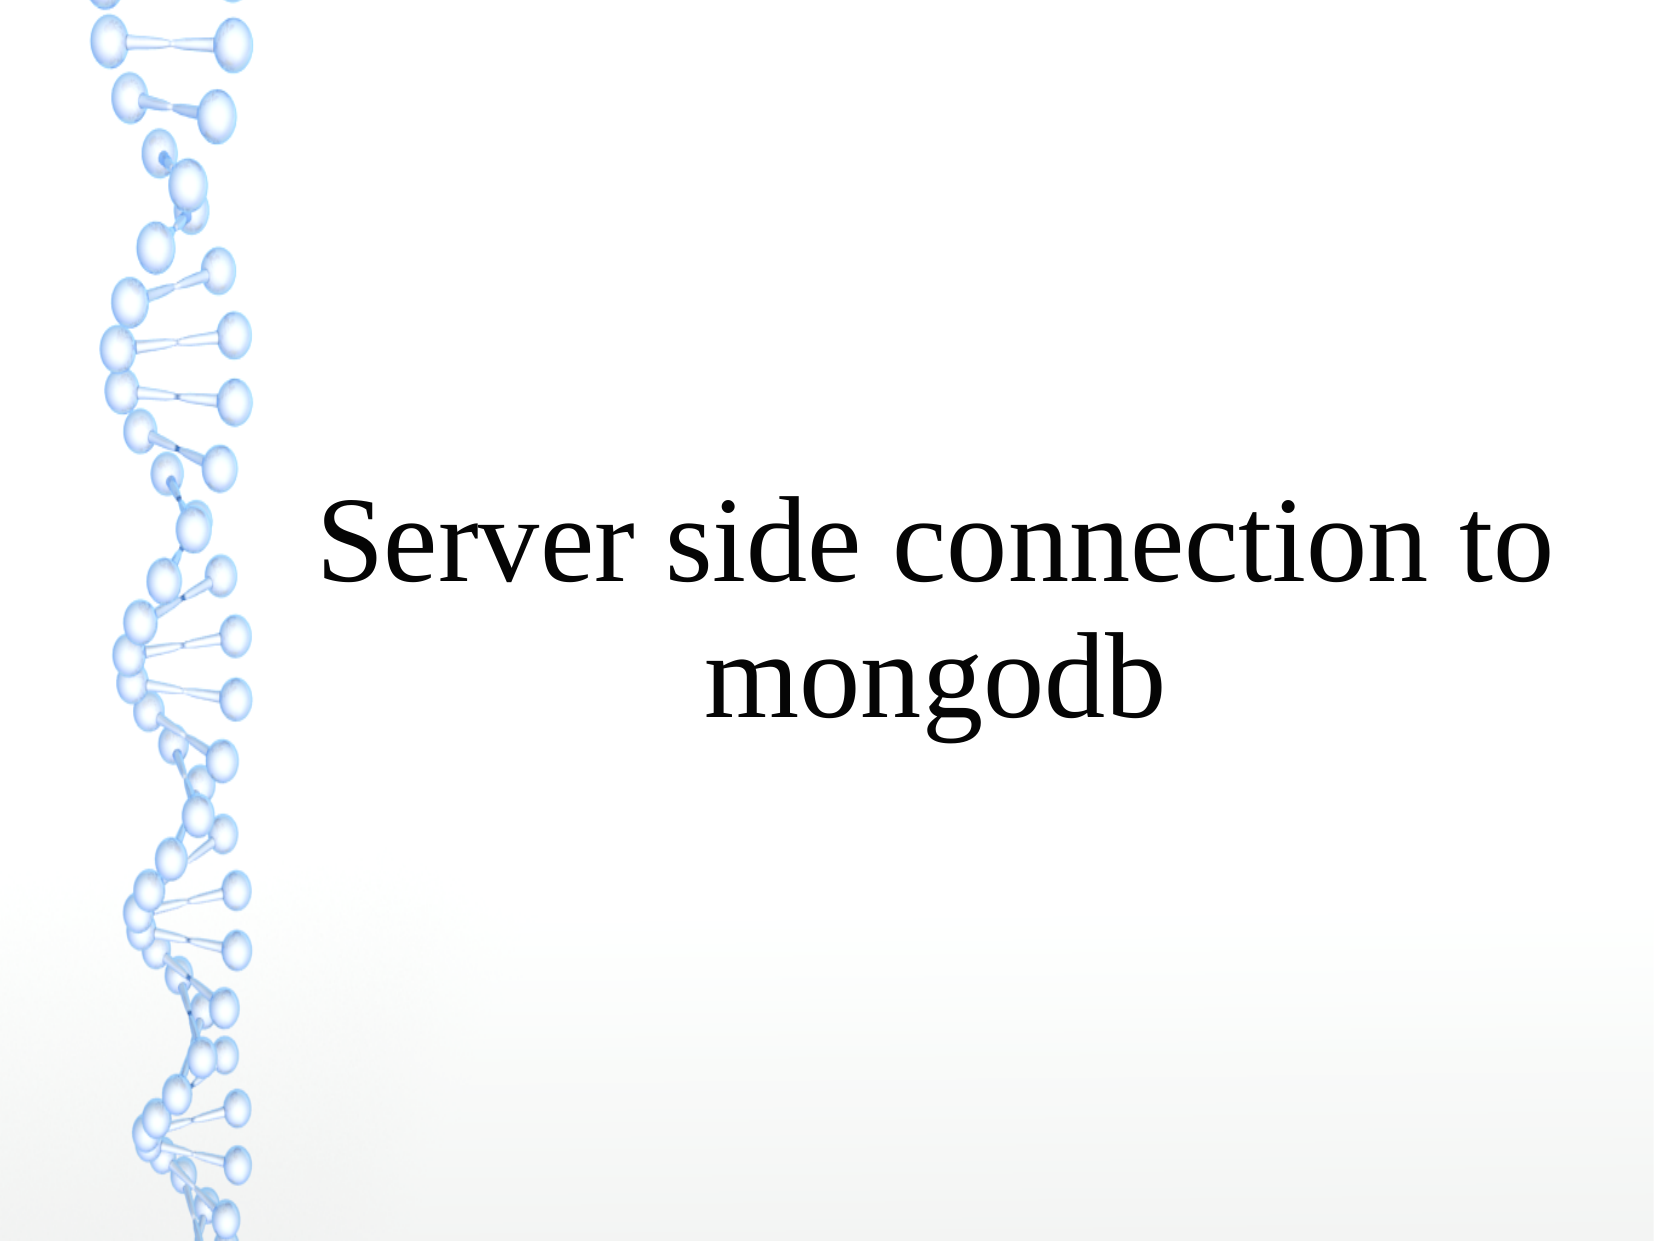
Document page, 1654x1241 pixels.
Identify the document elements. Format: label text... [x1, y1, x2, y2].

title Server side connection to mongodb [271, 472, 1601, 745]
picture [0, 0, 1654, 1241]
